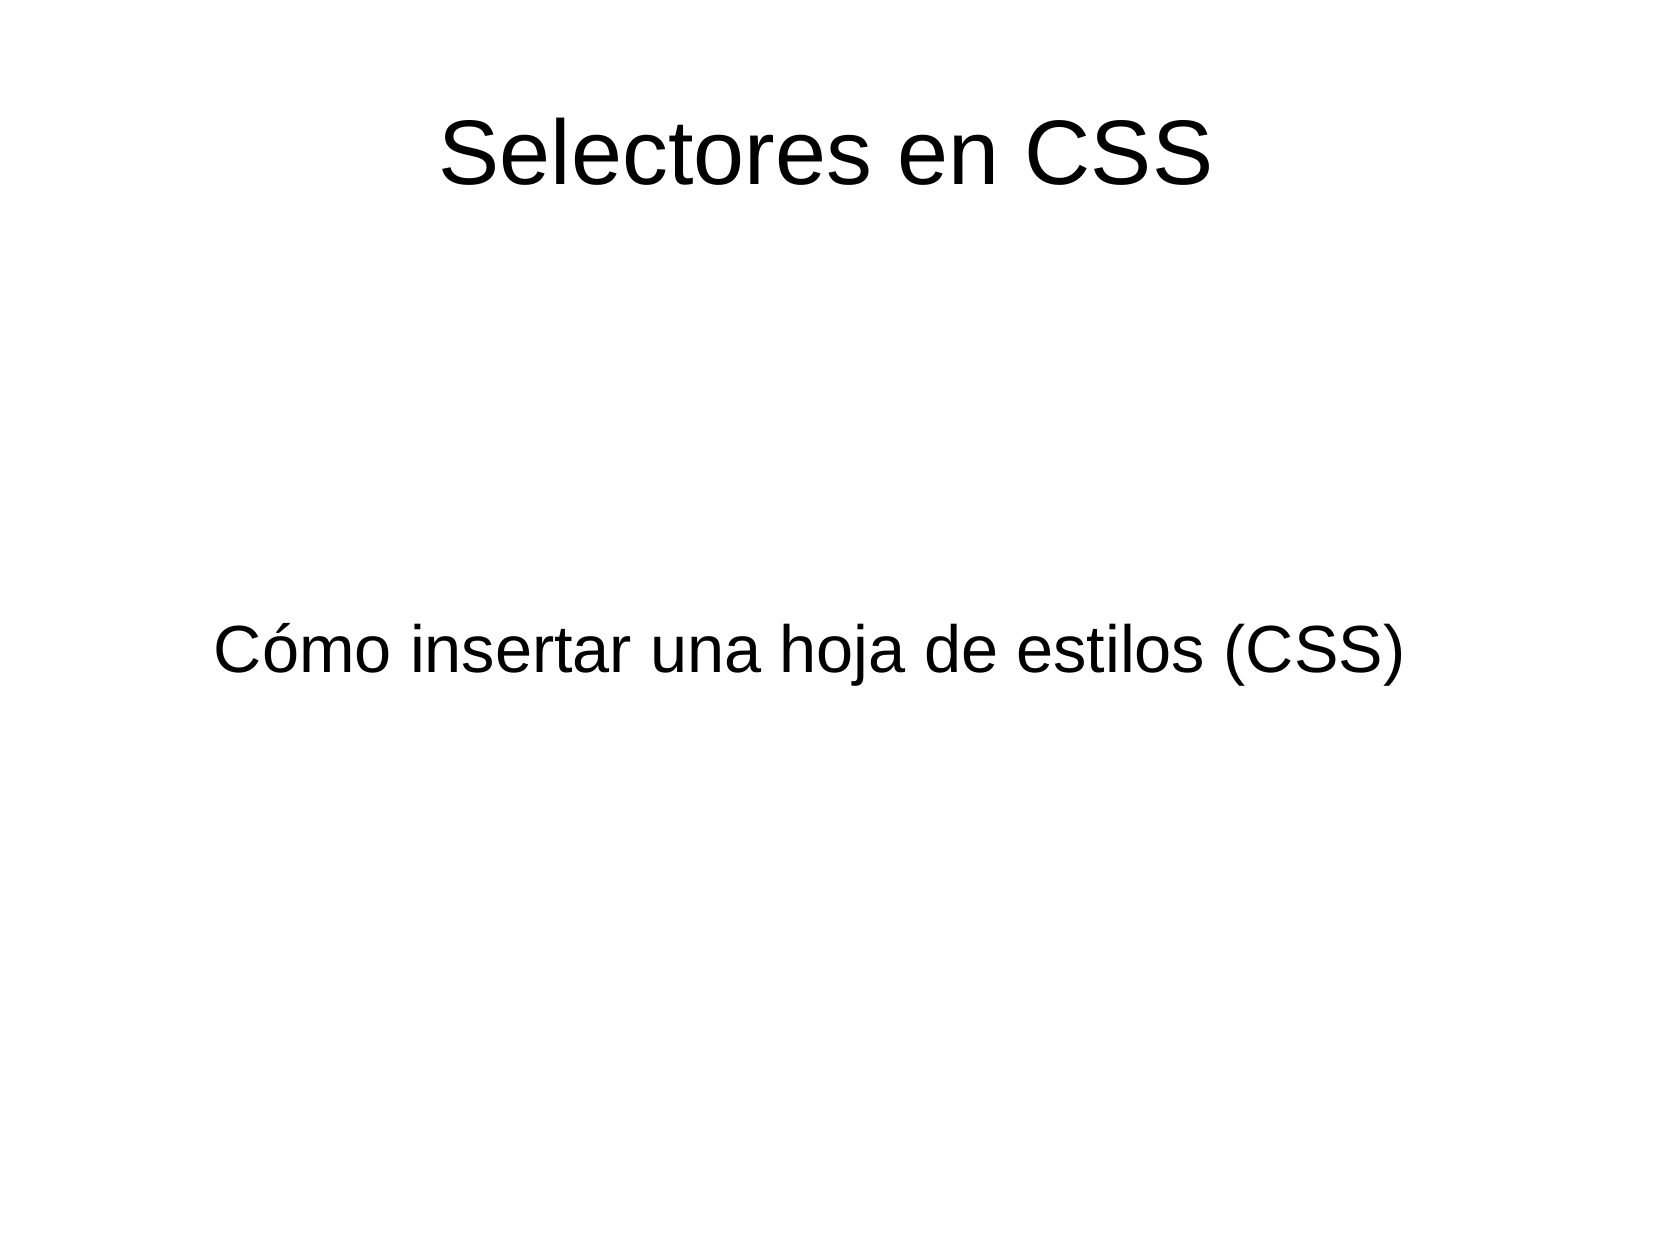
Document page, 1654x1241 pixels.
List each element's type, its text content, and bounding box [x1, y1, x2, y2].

subtitle Cómo insertar una hoja de estilos (CSS) [82, 290, 1538, 1010]
title Selectores en CSS [82, 49, 1571, 257]
